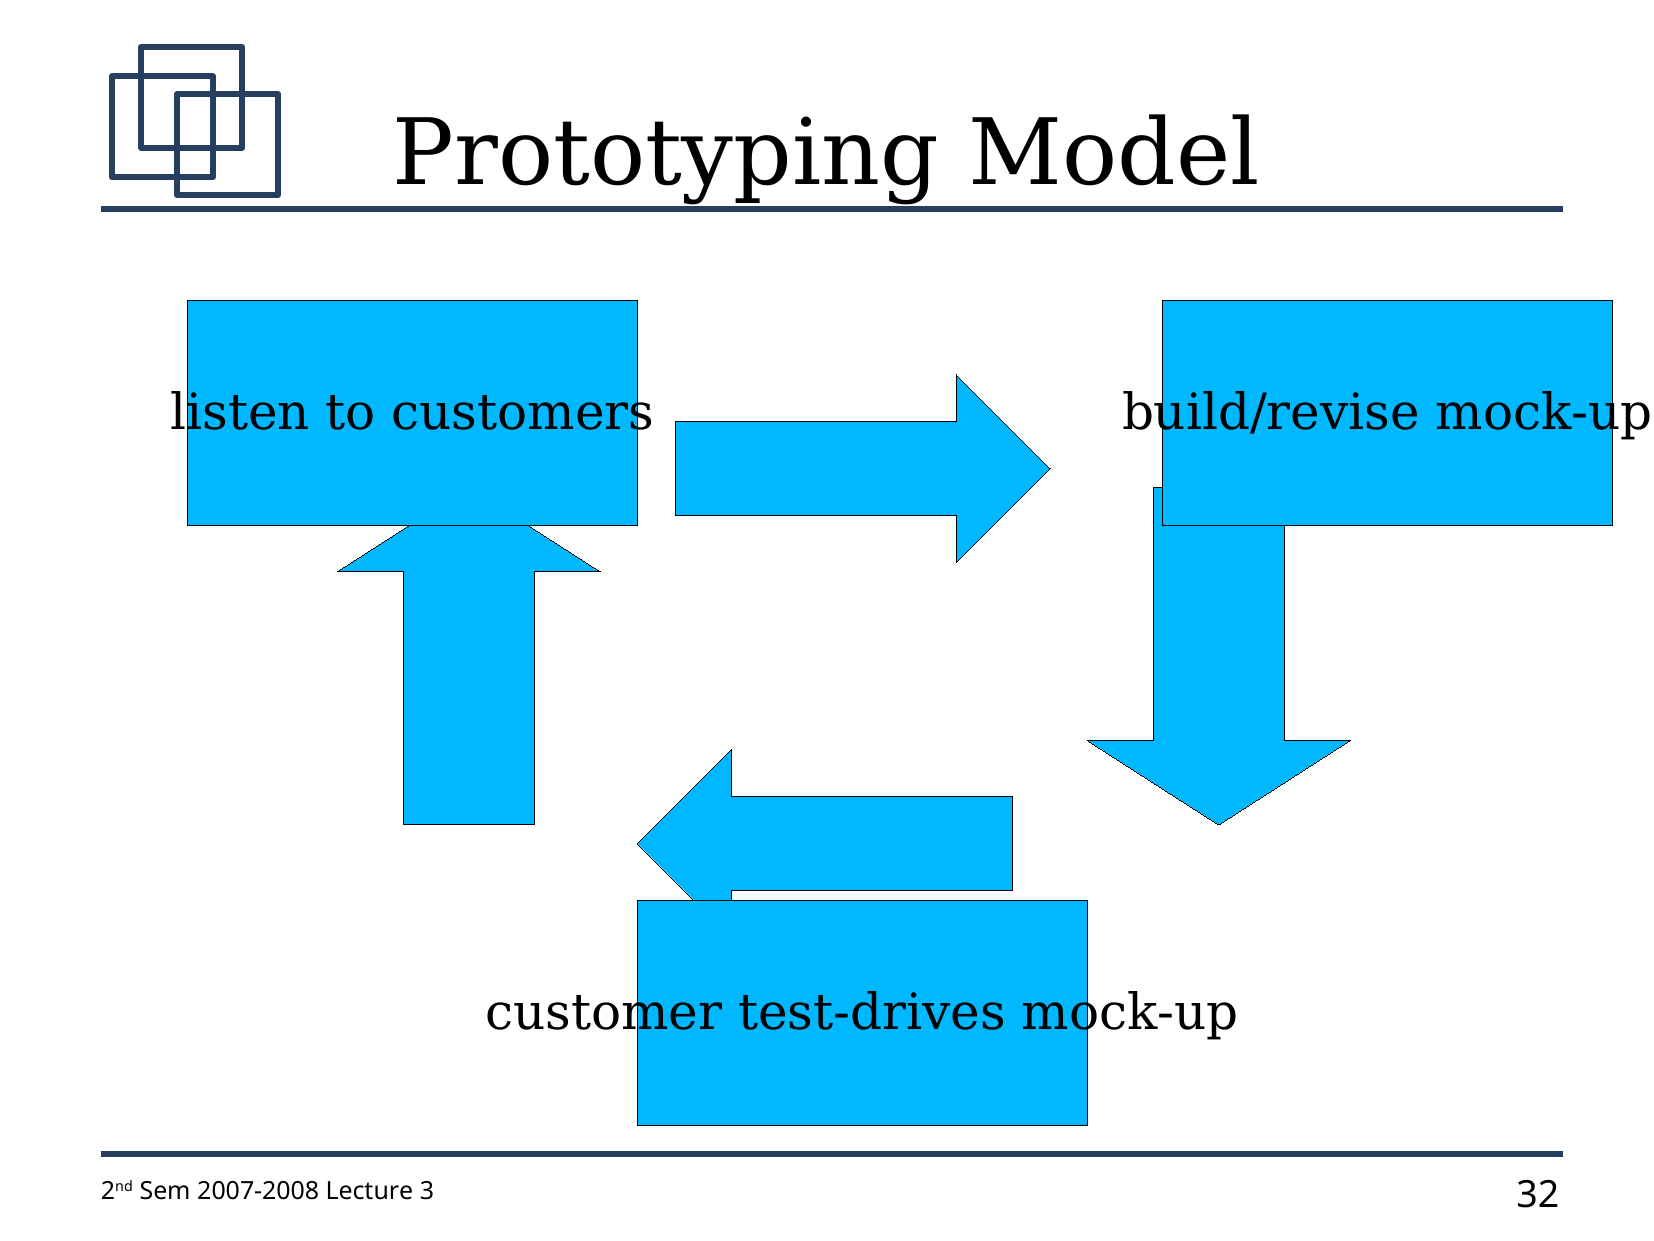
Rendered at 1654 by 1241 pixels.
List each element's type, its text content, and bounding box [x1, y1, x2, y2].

text_box [1087, 487, 1351, 825]
text_box [337, 526, 601, 825]
text_box build/revise mock-up [1162, 300, 1613, 526]
text_box [675, 374, 1051, 563]
text_box listen to customers [187, 300, 638, 526]
text_box [637, 749, 1013, 900]
text_box customer test-drives mock-up [637, 900, 1088, 1126]
title Prototyping Model [82, 49, 1571, 257]
